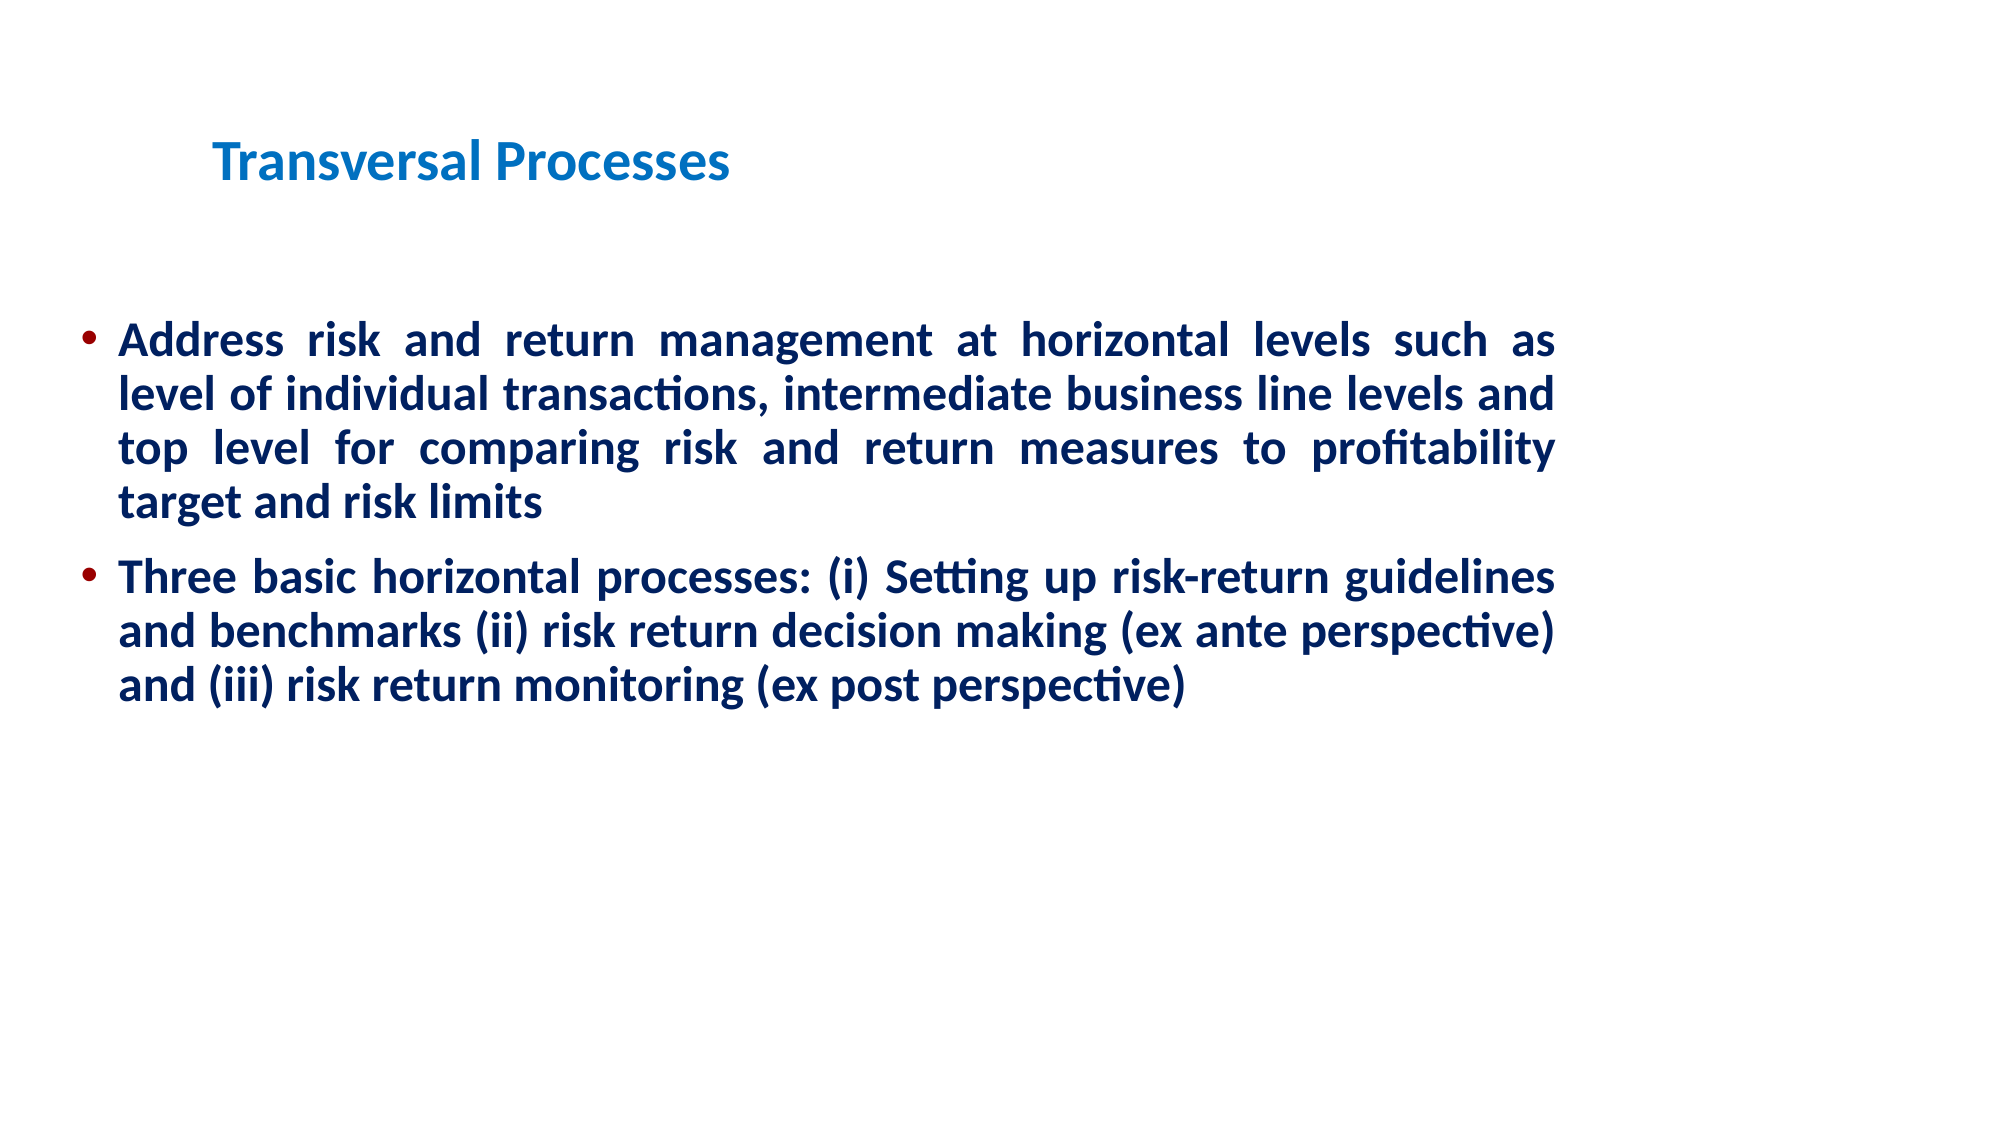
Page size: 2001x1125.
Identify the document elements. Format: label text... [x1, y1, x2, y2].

text_box Transversal Processes [197, 114, 1724, 200]
list Address risk and return management at horizontal levels such as level of individual transactions, intermediate business line levels and top level for comparing risk and return measures to profitability target and risk limits Three basic horizontal processes: (i) Setting up risk-return guidelines and benchmarks (ii) risk return decision making (ex ante perspective) and (iii) risk return monitoring (ex post perspective) [65, 305, 1572, 841]
